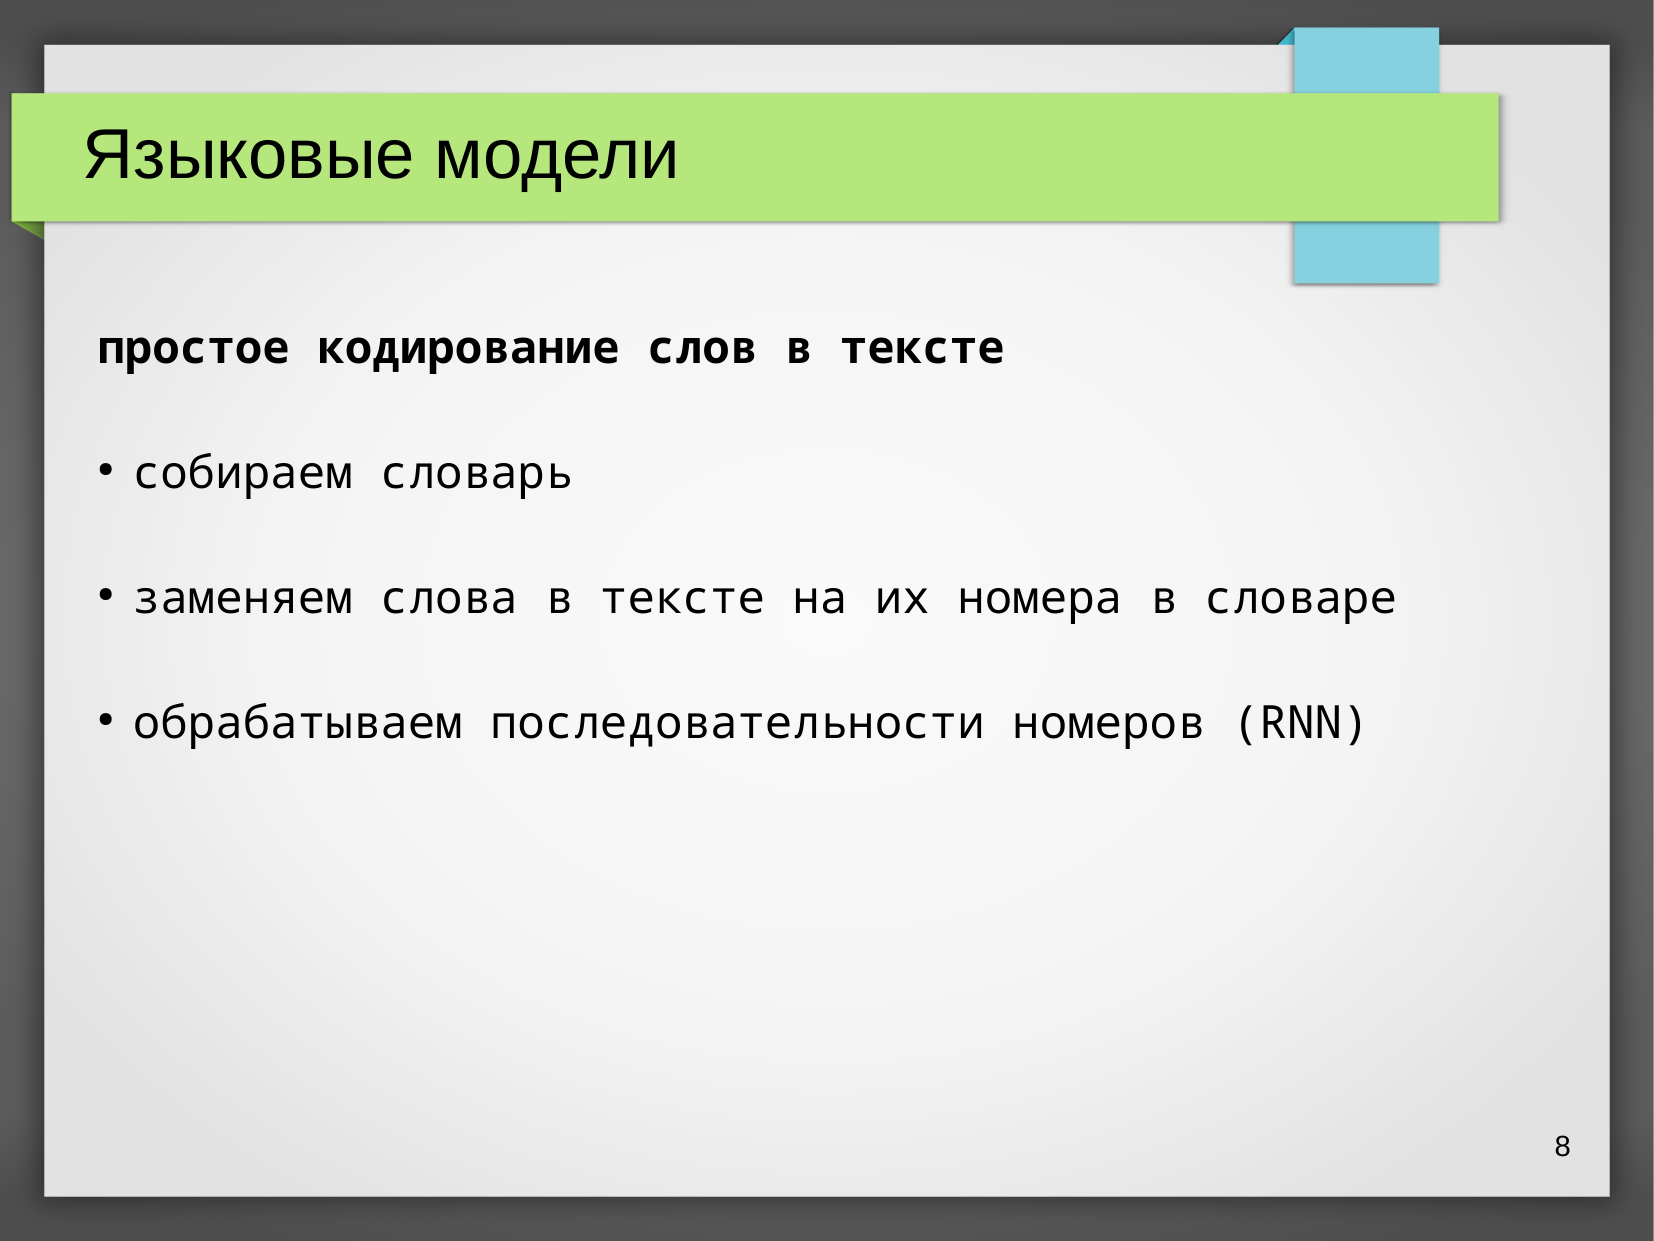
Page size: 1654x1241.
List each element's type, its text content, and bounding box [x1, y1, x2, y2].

picture [0, 0, 1654, 1241]
title Языковые модели [82, 114, 1406, 194]
text_box простое кодирование слов в тексте собираем словарь заменяем слова в тексте на их номера в словаре обрабатываем последовательности номеров (RNN) [82, 307, 1607, 1108]
